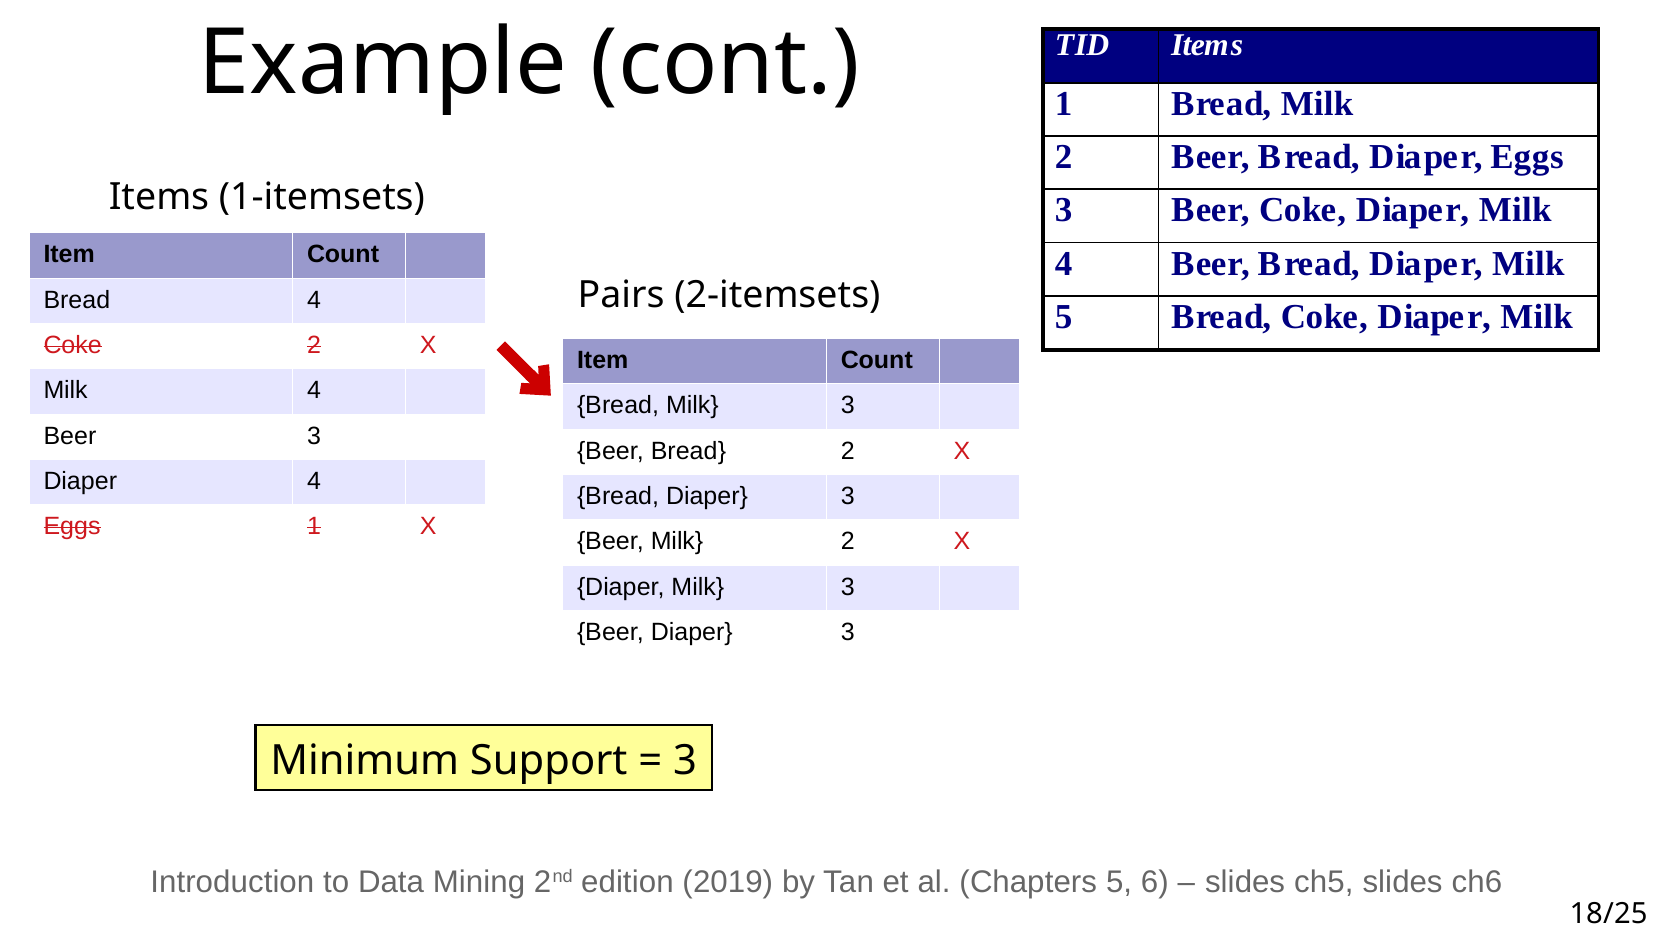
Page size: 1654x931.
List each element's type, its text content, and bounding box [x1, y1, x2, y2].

table_cell 3 [827, 611, 939, 656]
table_cell 4 [293, 460, 405, 504]
table_header Count [827, 339, 939, 383]
table_cell 3 [293, 415, 405, 459]
table_cell {Bread, Milk} [563, 384, 826, 429]
table_cell X [940, 520, 1019, 565]
text_box Introduction to Data Mining 2nd edition (2019) by Tan et al. (Chapters 5, 6) – slides ch5, slides ch6 [7, 857, 1646, 916]
picture [1026, 27, 1612, 380]
table_cell [940, 611, 1019, 656]
table_cell 4 [293, 369, 405, 414]
text_box Items (1-itemsets) [94, 164, 441, 225]
table_cell {Beer, Milk} [563, 520, 826, 565]
table_cell 3 [827, 566, 939, 610]
table_cell 1 [293, 505, 405, 550]
table_cell 2 [827, 430, 939, 474]
title Example (cont.) [82, 0, 977, 123]
table_cell Coke [30, 324, 292, 368]
table_cell Diaper [30, 460, 292, 504]
table_cell {Beer, Bread} [563, 430, 826, 474]
table_cell Milk [30, 369, 292, 414]
table_header Item [563, 339, 826, 383]
table_cell 2 [293, 324, 405, 368]
table_cell 2 [827, 520, 939, 565]
table_header [940, 339, 1019, 383]
table_cell 3 [827, 384, 939, 429]
table_cell [940, 566, 1019, 610]
table_cell 3 [827, 475, 939, 519]
table_cell [406, 369, 485, 414]
table_cell {Beer, Diaper} [563, 611, 826, 656]
table_cell 4 [293, 279, 405, 323]
table_cell Beer [30, 415, 292, 459]
table_cell [406, 460, 485, 504]
text_box Minimum Support = 3 [255, 725, 712, 790]
table_cell [406, 279, 485, 323]
table_cell X [940, 430, 1019, 474]
table_cell [940, 475, 1019, 519]
table_cell [406, 415, 485, 459]
table_header Item [30, 233, 292, 278]
text_box Pairs (2-itemsets) [563, 262, 896, 323]
table_cell {Bread, Diaper} [563, 475, 826, 519]
table_cell Eggs [30, 505, 292, 550]
table_cell X [406, 324, 485, 368]
table_cell Bread [30, 279, 292, 323]
table_cell {Diaper, Milk} [563, 566, 826, 610]
table_header [406, 233, 485, 278]
table_cell X [406, 505, 485, 550]
table_header Count [293, 233, 405, 278]
table_cell [940, 384, 1019, 429]
